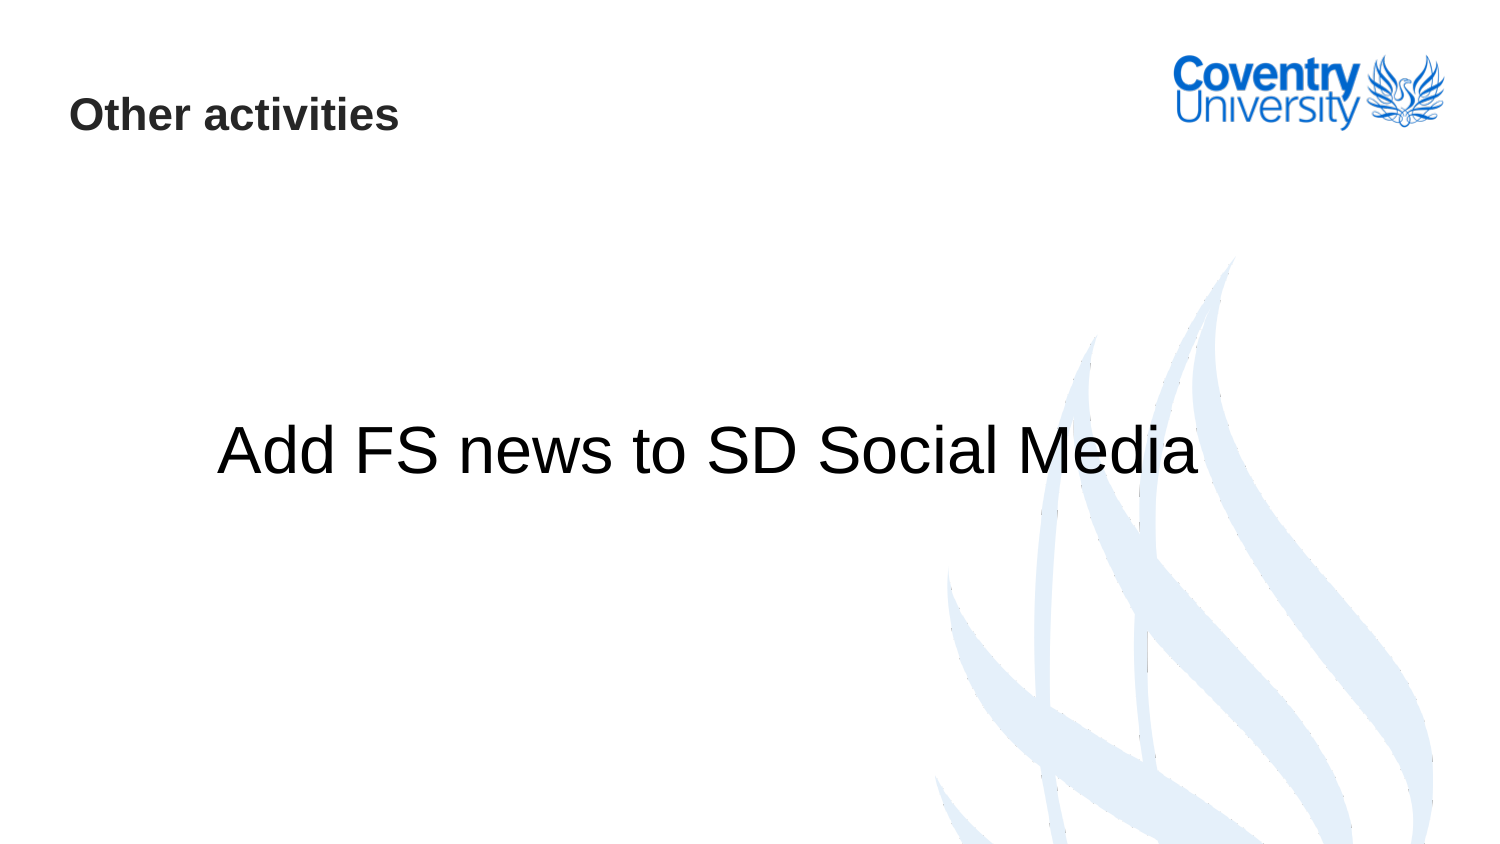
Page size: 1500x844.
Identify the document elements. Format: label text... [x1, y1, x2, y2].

subtitle Add FS news to SD Social Media [70, 182, 1365, 719]
title Other activities [68, 55, 1363, 174]
picture [935, 256, 1433, 844]
picture [1169, 52, 1450, 132]
